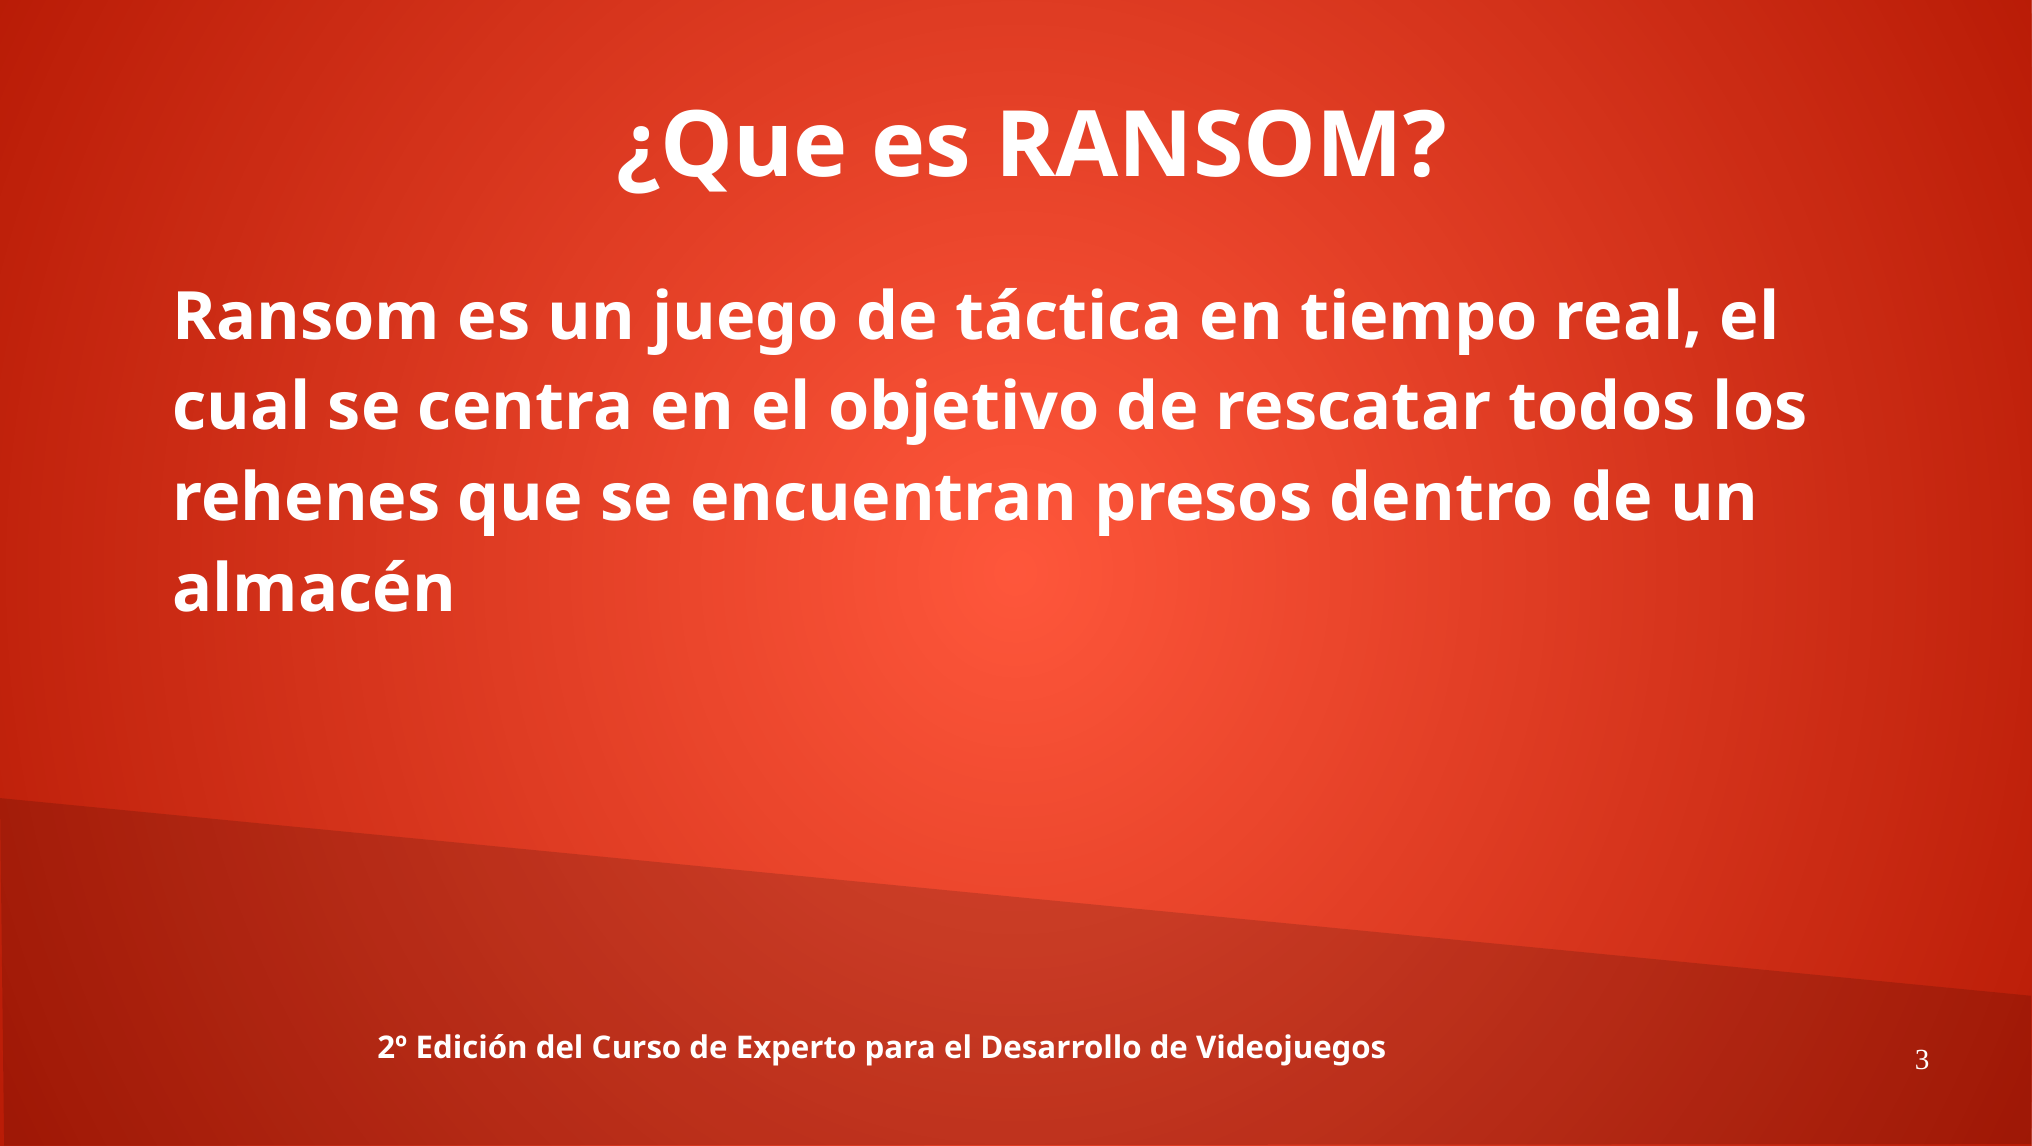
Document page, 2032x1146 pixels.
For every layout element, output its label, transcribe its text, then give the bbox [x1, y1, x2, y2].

text_box 2º Edición del Curso de Experto para el Desarrollo de Videojuegos [362, 1017, 1669, 1085]
list Ransom es un juego de táctica en tiempo real, el cual se centra en el objetivo de rescatar todos los rehenes que se encuentran presos dentro de un almacén [101, 268, 1930, 933]
title ¿Que es RANSOM? [101, 45, 1930, 237]
